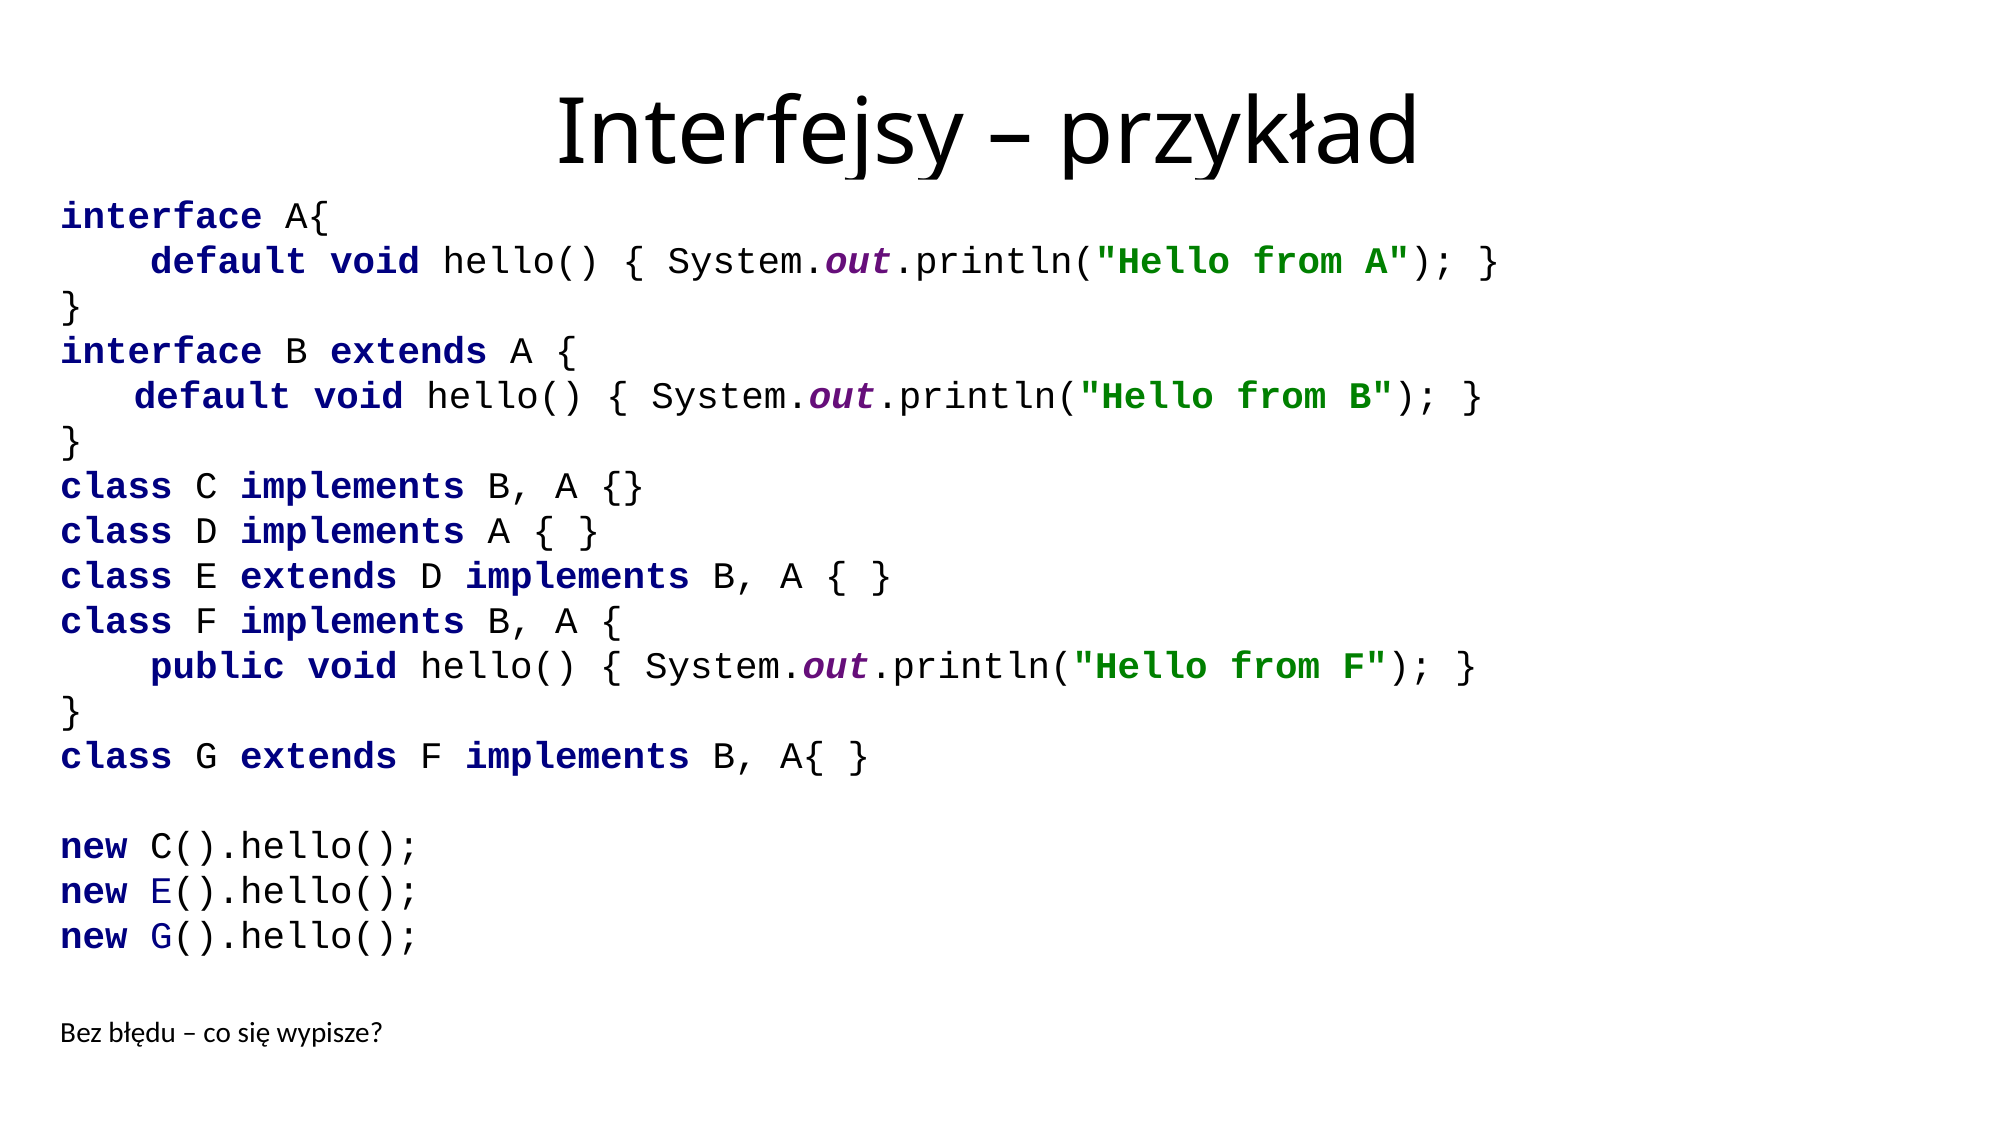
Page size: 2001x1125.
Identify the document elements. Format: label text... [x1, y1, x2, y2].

list interface A{ default void hello() { System.out.println("Hello from A"); } } interface B extends A { default void hello() { System.out.println("Hello from B"); } } class C implements B, A {} class D implements A { } class E extends D implements B, A { } class F implements B, A { public void hello() { System.out.println("Hello from F"); } } class G extends F implements B, A{ } new C().hello(); new E().hello(); new G().hello(); [45, 179, 1959, 1013]
title Interfejsy – przykład [137, 59, 1843, 179]
text_box Bez błędu – co się wypisze? [45, 1013, 1734, 1064]
